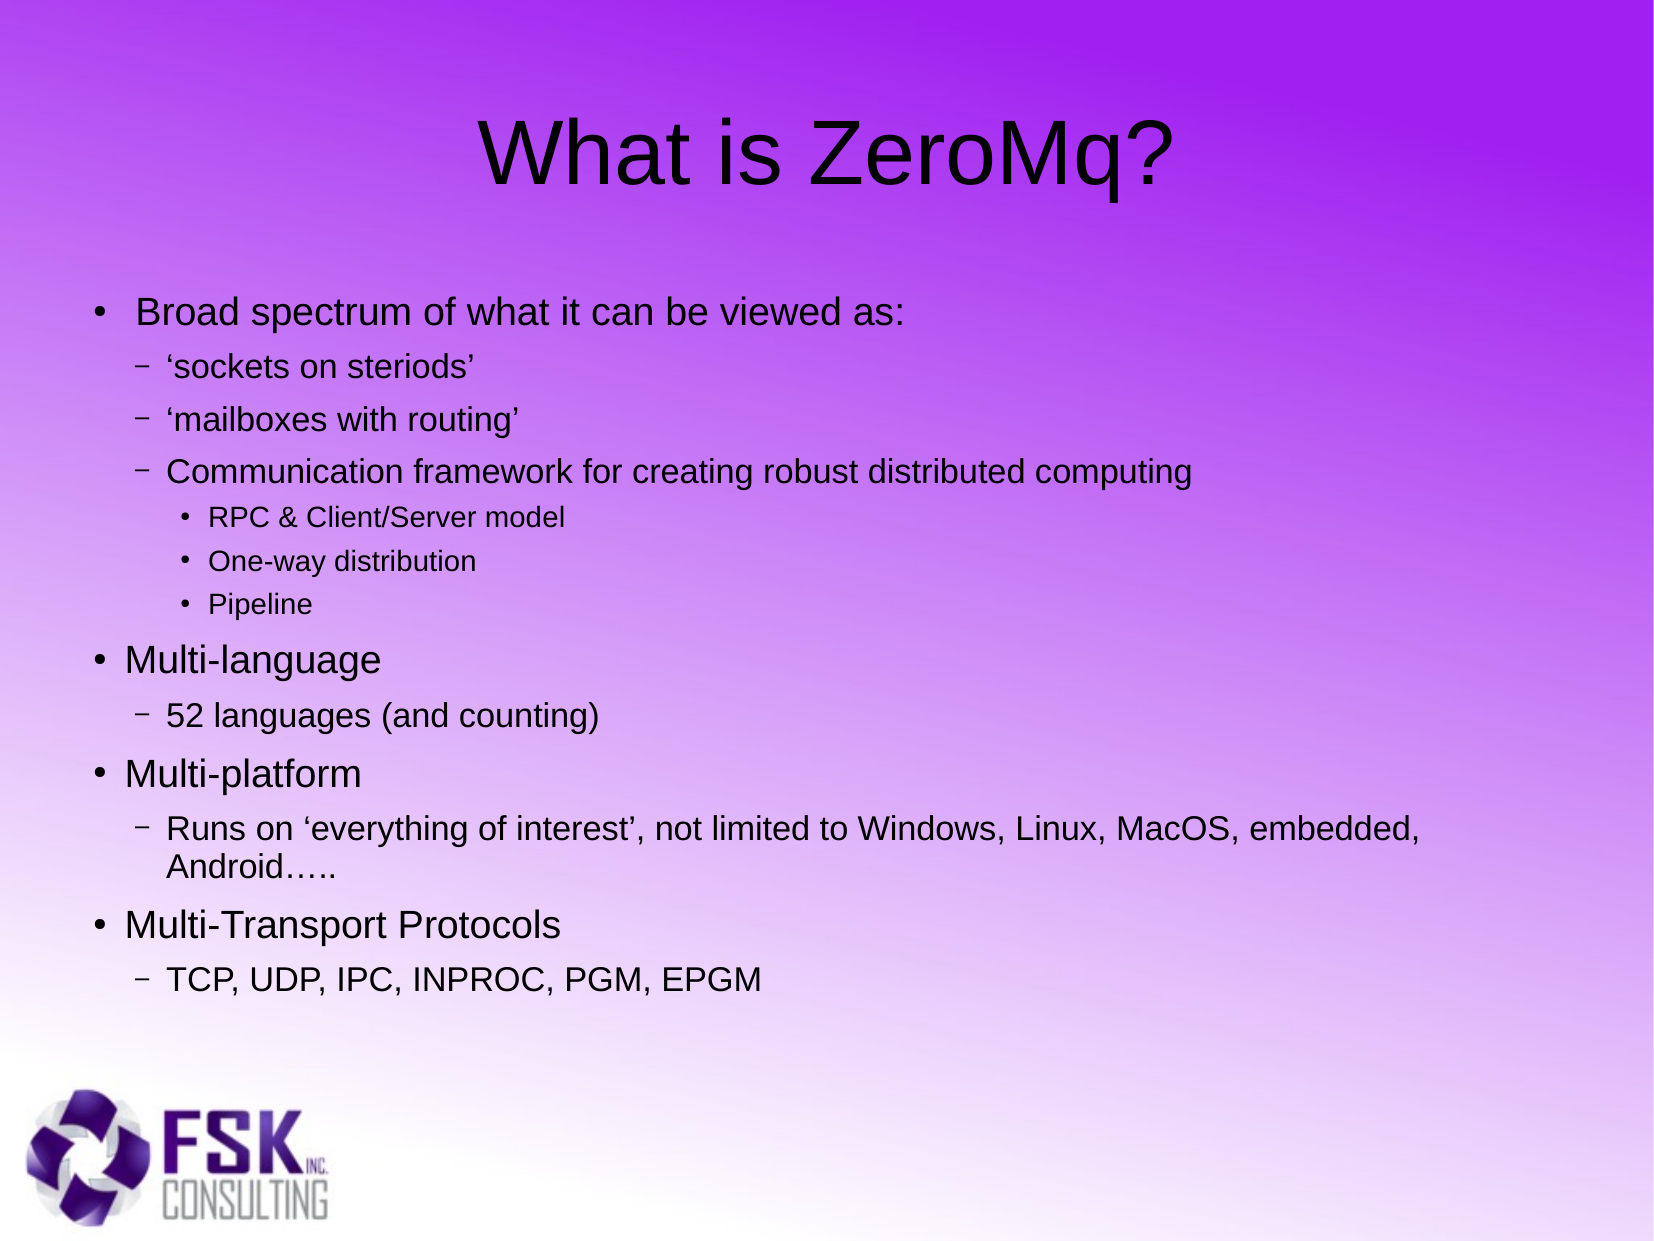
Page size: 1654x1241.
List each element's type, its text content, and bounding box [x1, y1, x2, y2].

list Broad spectrum of what it can be viewed as: ‘sockets on steriods’ ‘mailboxes with routing’ Communication framework for creating robust distributed computing RPC & Client/Server model One-way distribution Pipeline Multi-language 52 languages (and counting) Multi-platform Runs on ‘everything of interest’, not limited to Windows, Linux, MacOS, embedded, Android….. Multi-Transport Protocols TCP, UDP, IPC, INPROC, PGM, EPGM [82, 290, 1571, 1010]
title What is ZeroMq? [82, 49, 1571, 257]
picture [0, 0, 1654, 1241]
